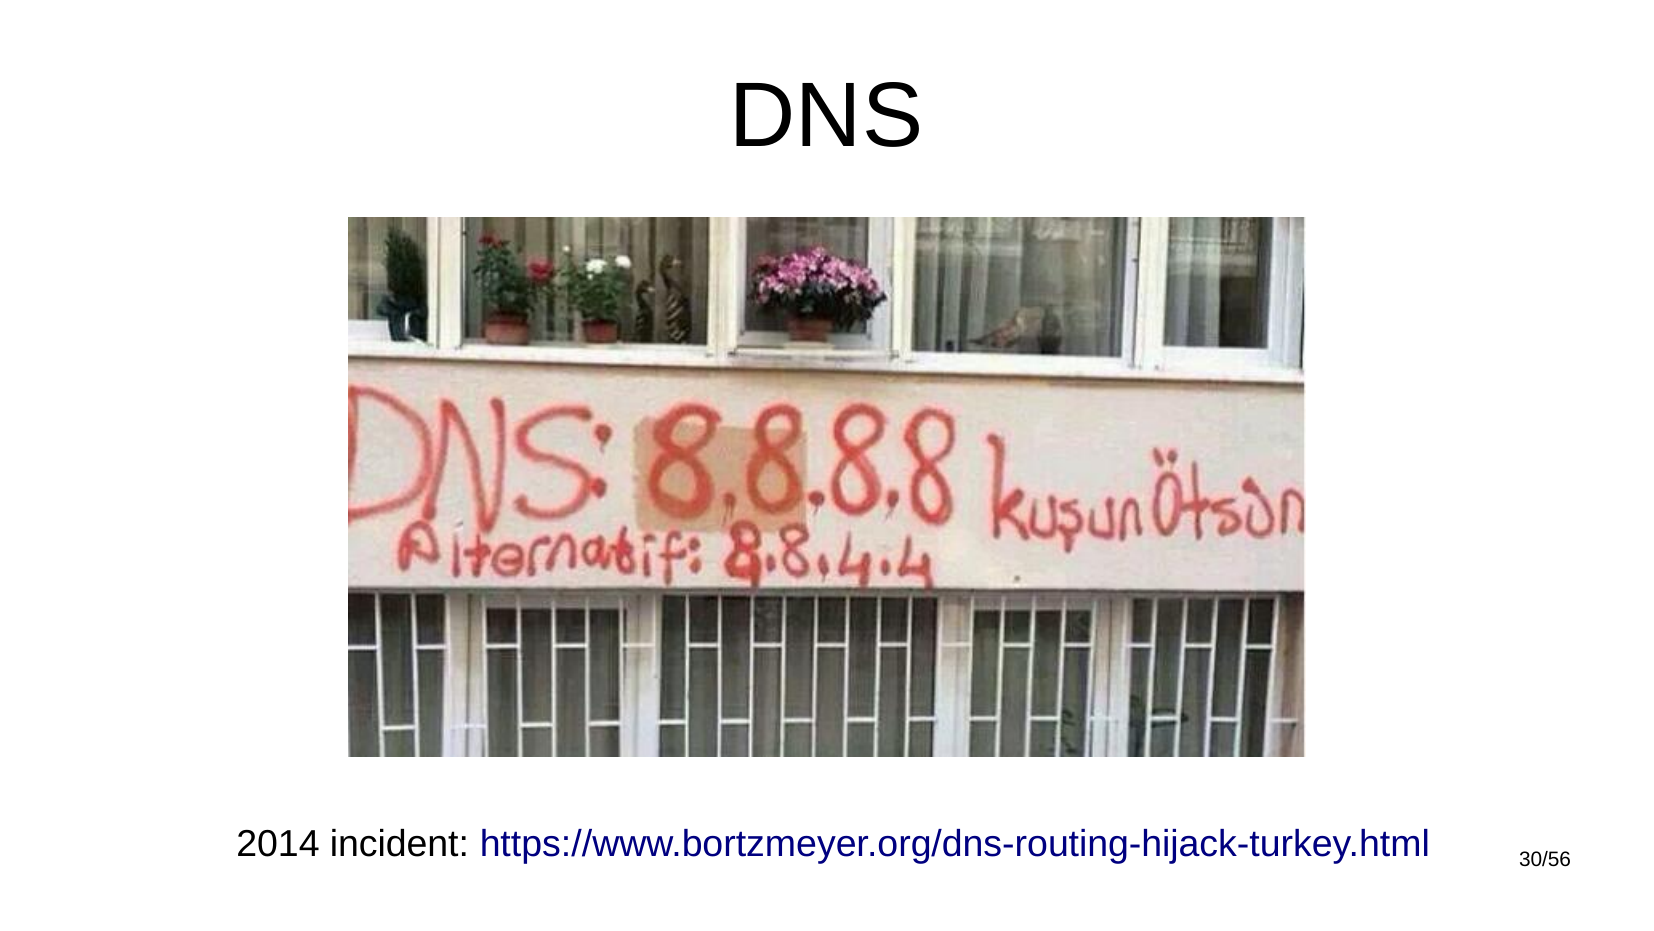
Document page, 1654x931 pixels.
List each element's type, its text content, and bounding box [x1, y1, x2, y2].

text_box 2014 incident: https://www.bortzmeyer.org/dns-routing-hijack-turkey.html [177, 814, 1501, 914]
picture [348, 217, 1306, 758]
title DNS [82, 37, 1571, 193]
